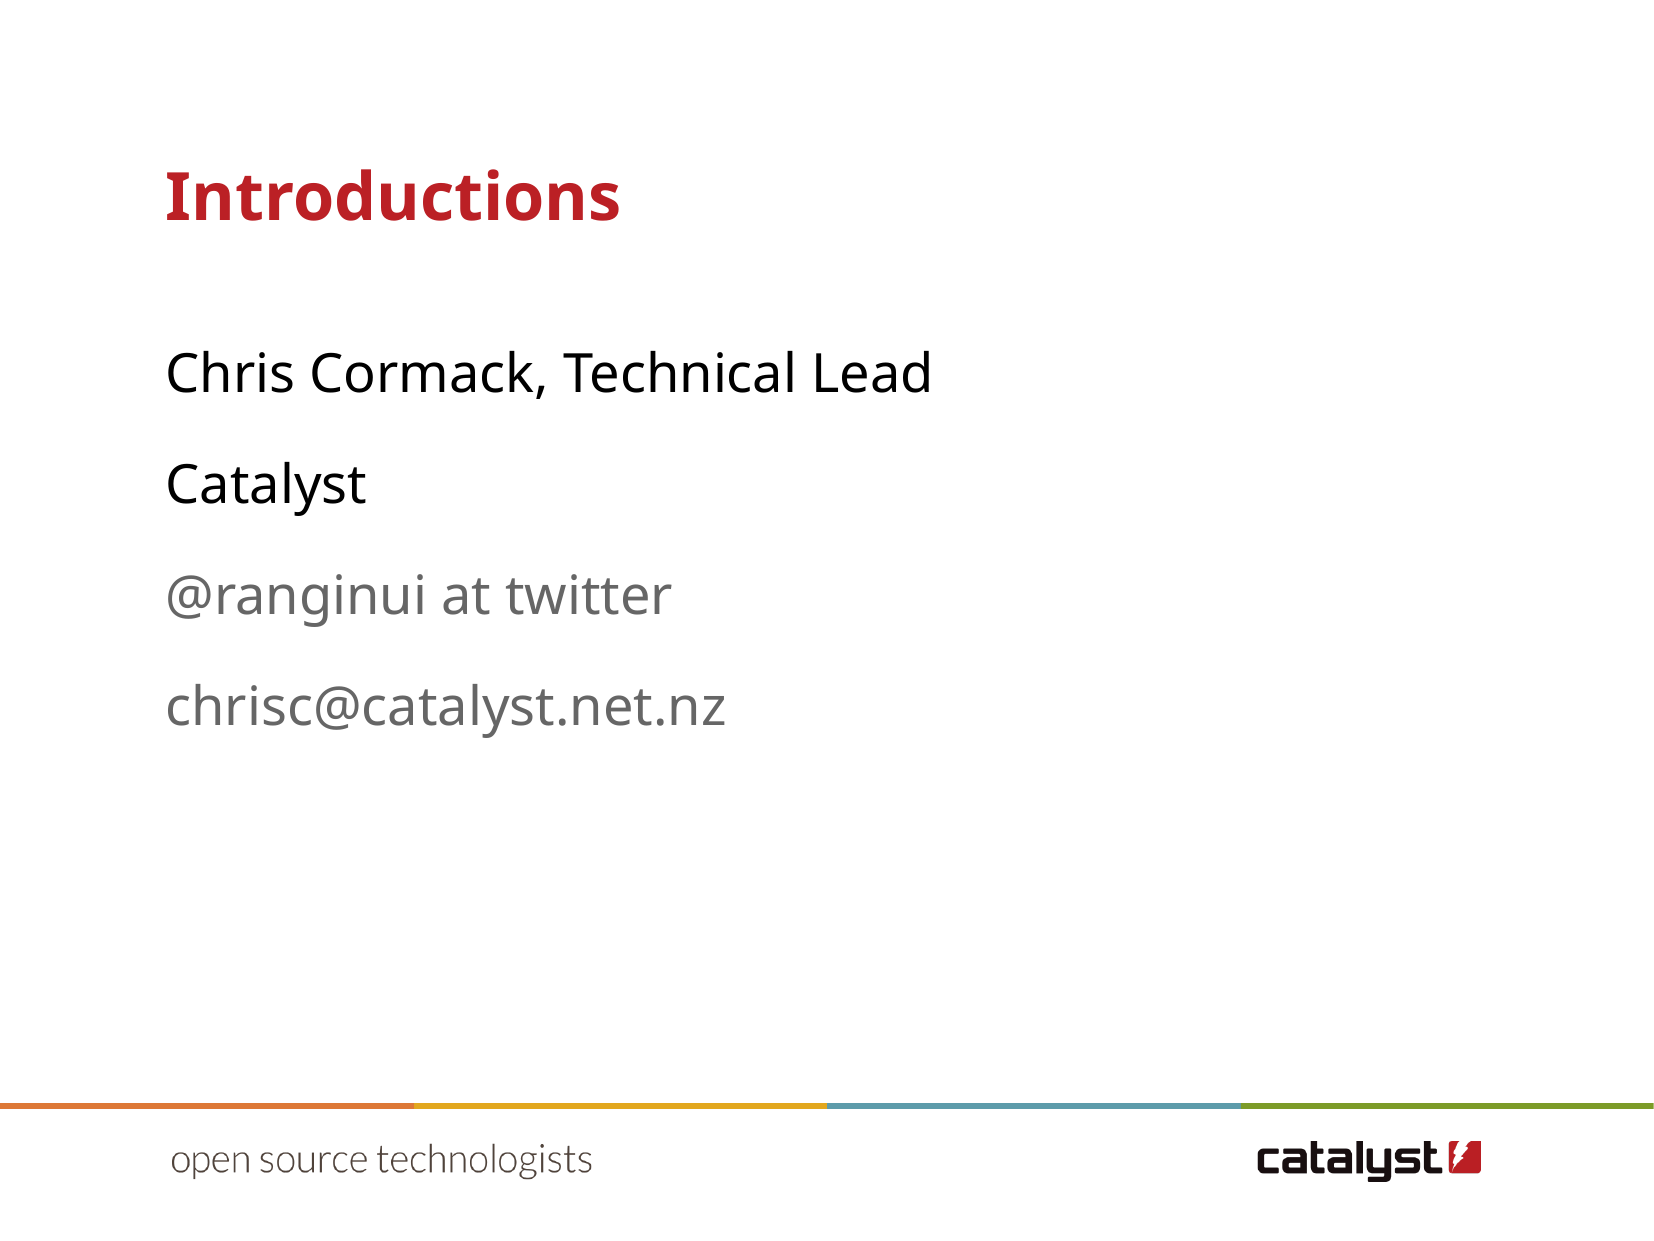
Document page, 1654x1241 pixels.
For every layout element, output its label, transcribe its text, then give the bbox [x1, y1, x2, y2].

list Chris Cormack, Technical Lead Catalyst @ranginui at twitter chrisc@catalyst.net.nz [165, 297, 1489, 1018]
title Introductions [165, 90, 1489, 297]
picture [0, 1103, 1654, 1182]
